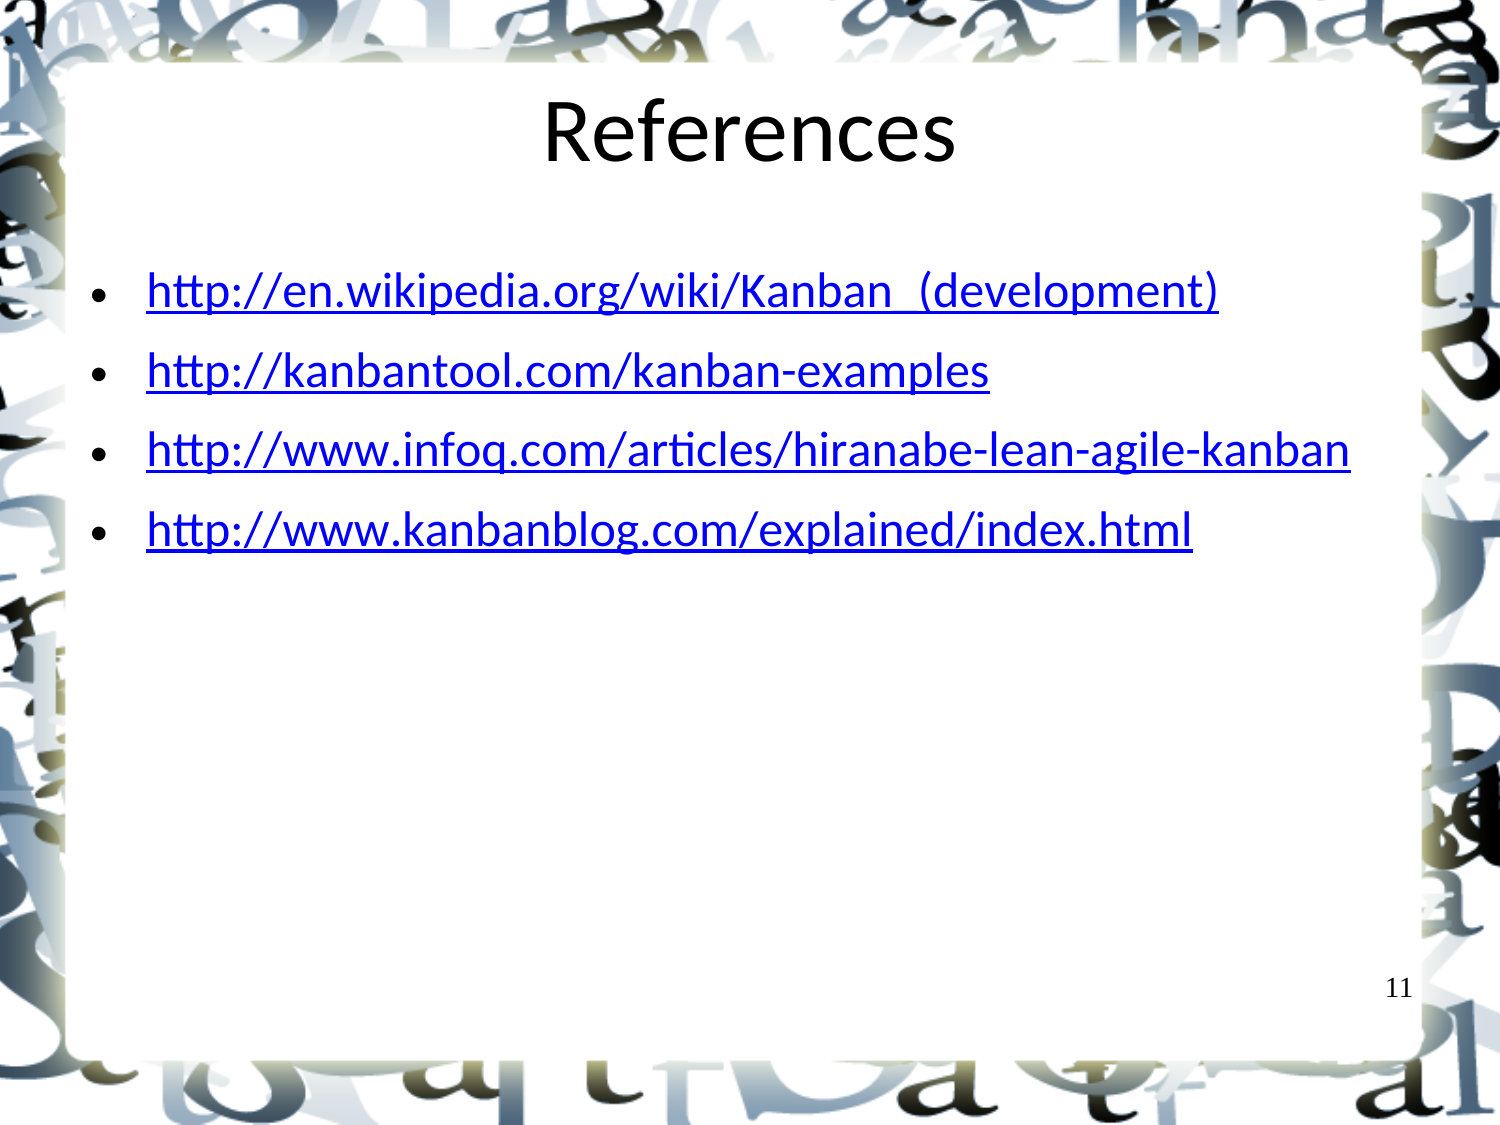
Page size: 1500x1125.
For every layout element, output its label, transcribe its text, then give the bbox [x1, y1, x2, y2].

list http://en.wikipedia.org/wiki/Kanban_(development) http://kanbantool.com/kanban-examples http://www.infoq.com/articles/hiranabe-lean-agile-kanban http://www.kanbanblog.com/explained/index.html [75, 262, 1425, 1005]
title References [75, 45, 1425, 233]
picture [0, 0, 1500, 1125]
